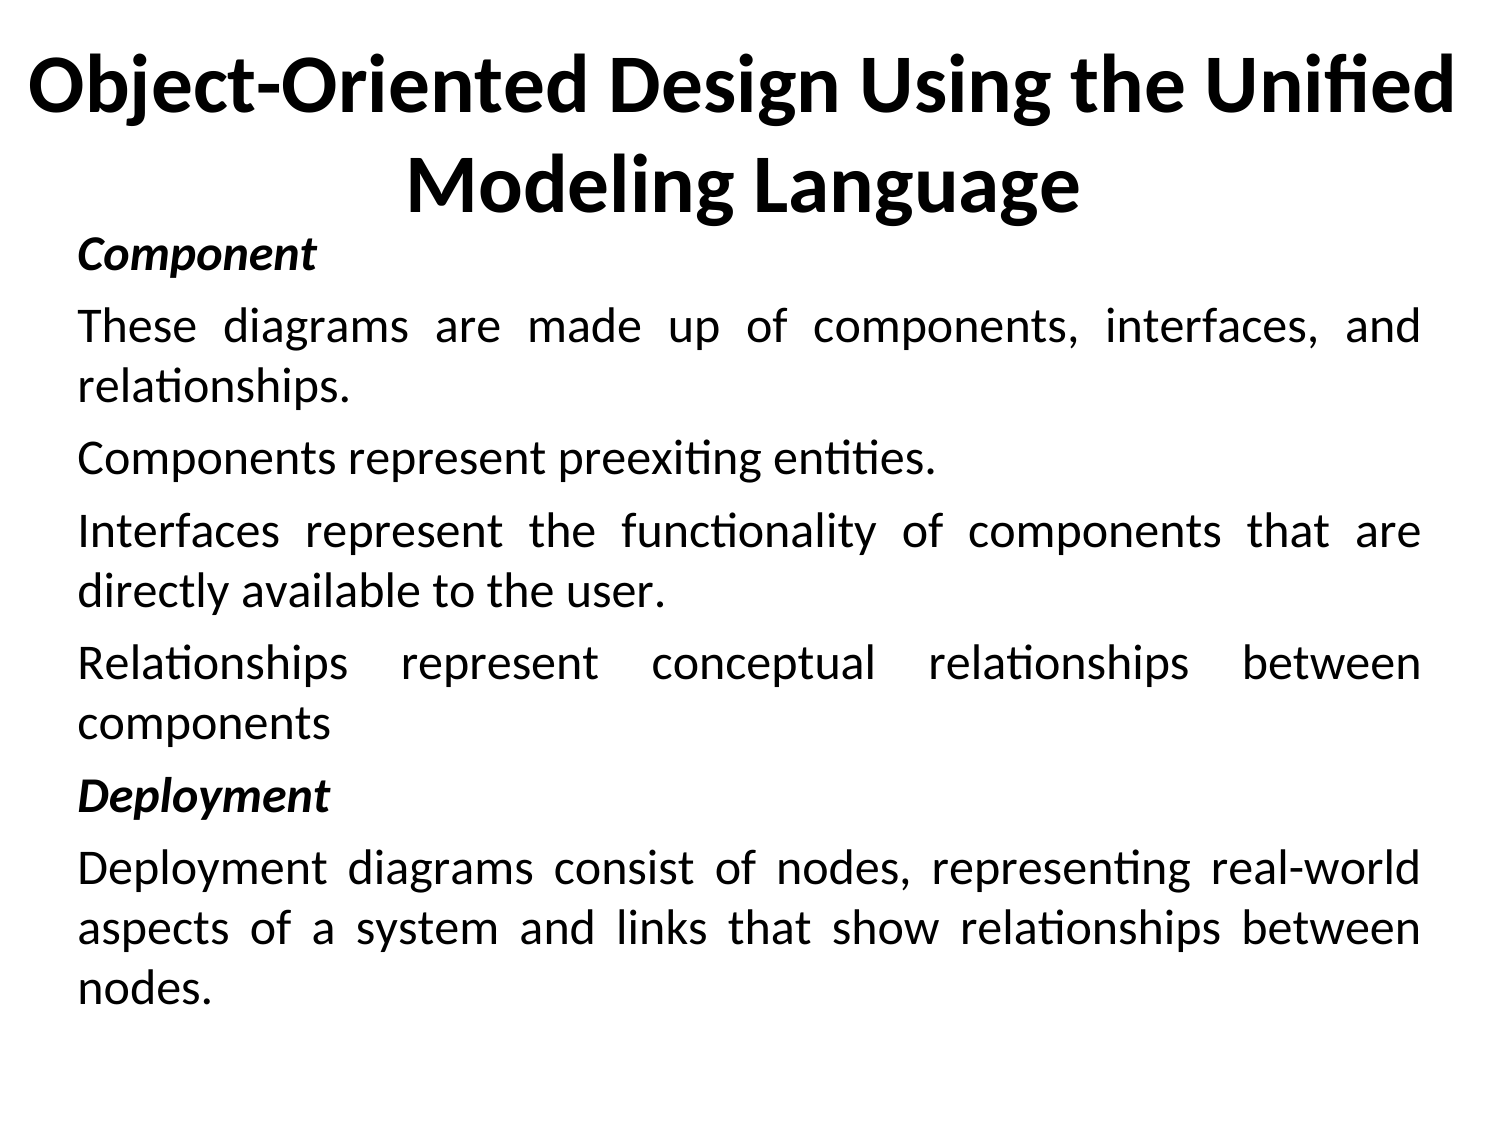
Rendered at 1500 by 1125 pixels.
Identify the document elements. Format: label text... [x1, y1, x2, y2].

subtitle Component These diagrams are made up of components, interfaces, and relationships. Components represent preexiting entities. Interfaces represent the functionality of components that are directly available to the user. Relationships represent conceptual relationships between components Deployment Deployment diagrams consist of nodes, representing real-world aspects of a system and links that show relationships between nodes. [62, 212, 1438, 1088]
title Object-Oriented Design Using the Unified Modeling Language [0, 21, 1488, 238]
